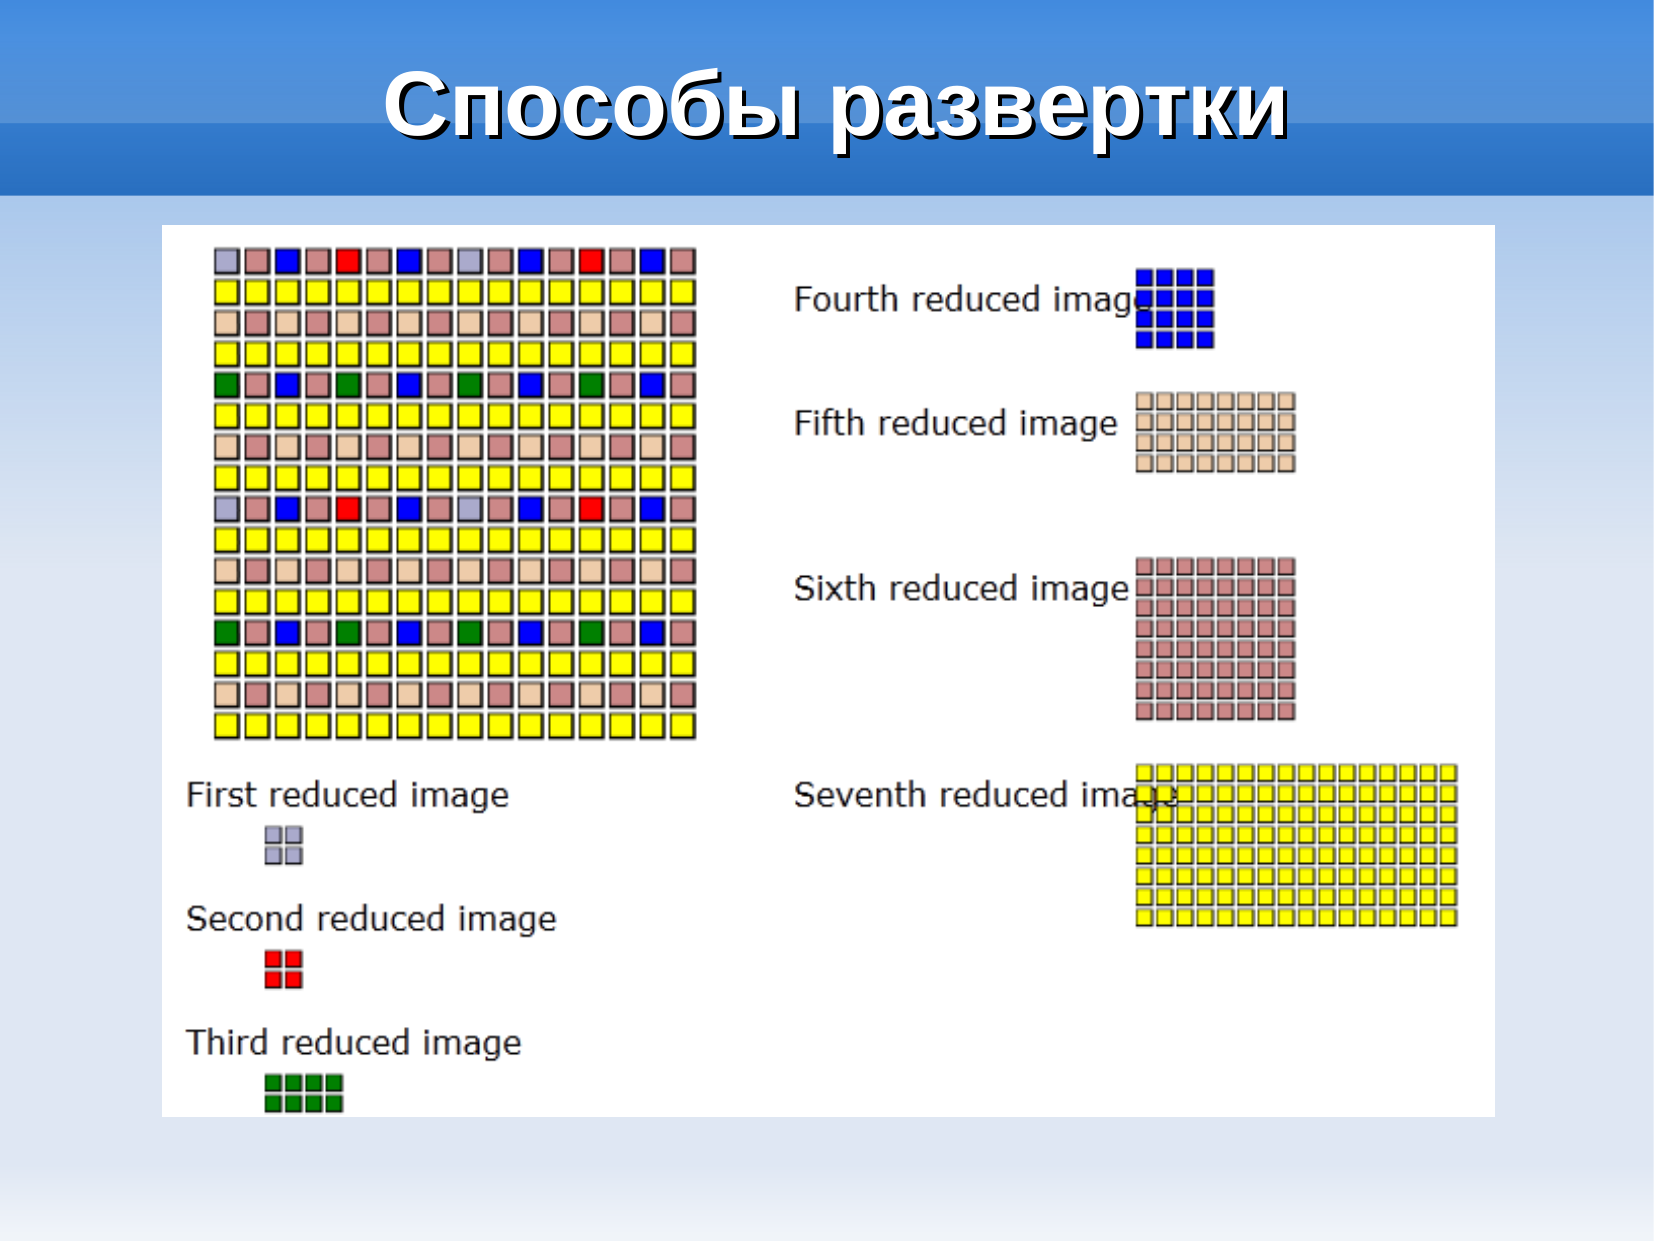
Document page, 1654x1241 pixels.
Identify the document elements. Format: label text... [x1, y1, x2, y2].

picture [0, 0, 1654, 1241]
title Способы развертки [76, 0, 1565, 208]
